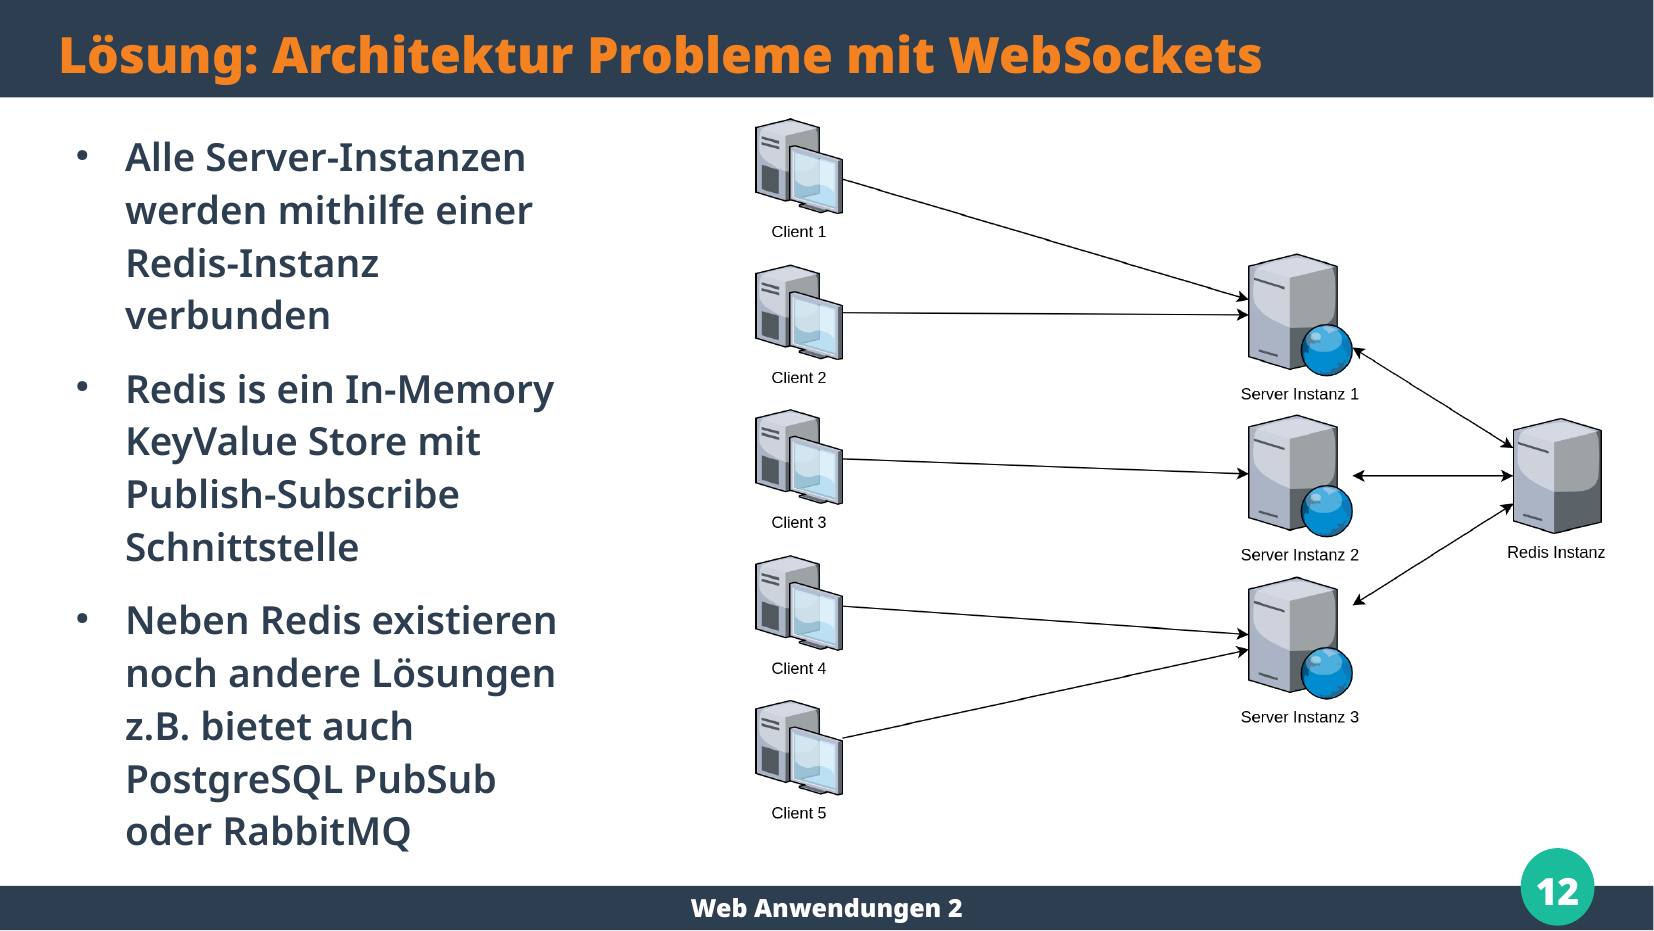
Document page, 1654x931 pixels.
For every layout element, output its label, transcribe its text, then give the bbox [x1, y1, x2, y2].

title Lösung: Architektur Probleme mit WebSockets [59, 8, 1595, 89]
list Alle Server-Instanzen werden mithilfe einer Redis-Instanz verbunden Redis is ein In-Memory KeyValue Store mit Publish-Subscribe Schnittstelle Neben Redis existieren noch andere Lösungen z.B. bietet auch PostgreSQL PubSub oder RabbitMQ [59, 129, 1595, 864]
picture [755, 118, 1607, 821]
